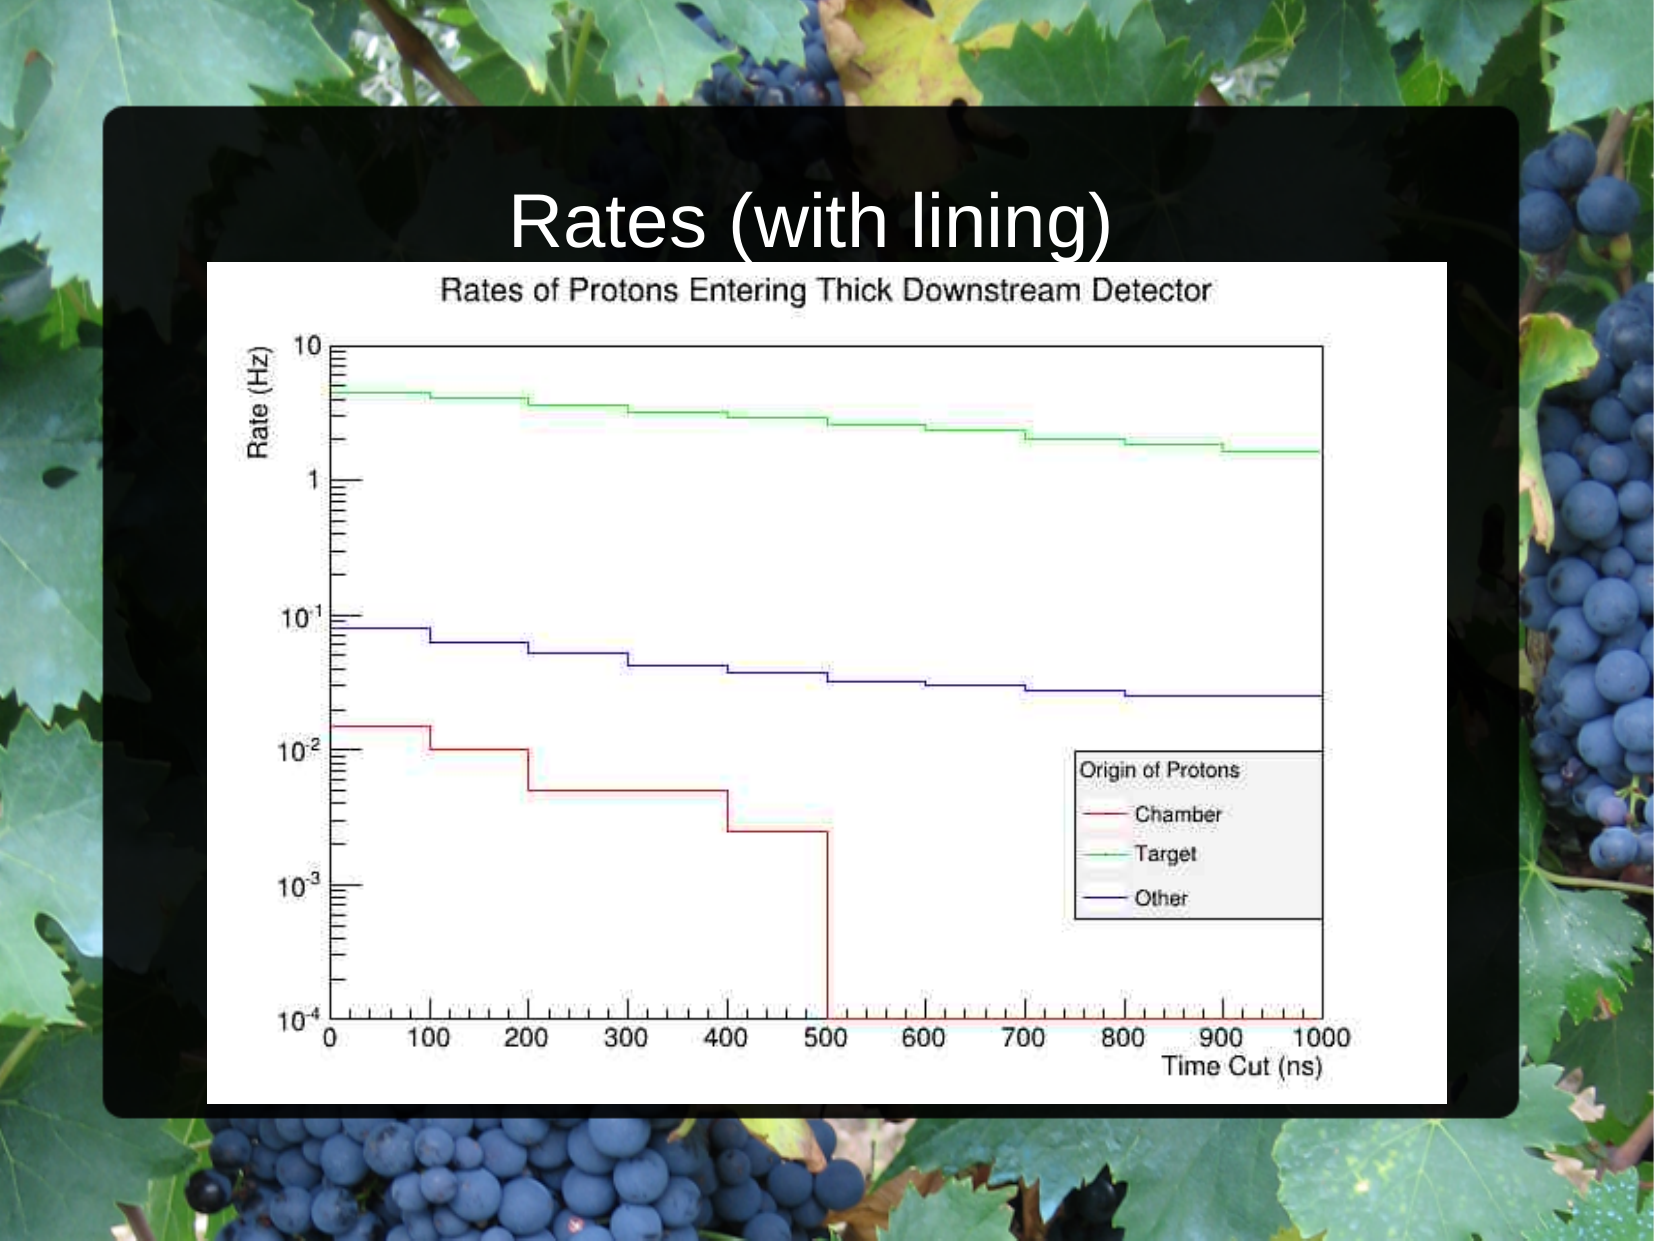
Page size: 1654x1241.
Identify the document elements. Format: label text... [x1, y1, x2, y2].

picture [0, 0, 1654, 1241]
title Rates (with lining) [118, 117, 1506, 325]
